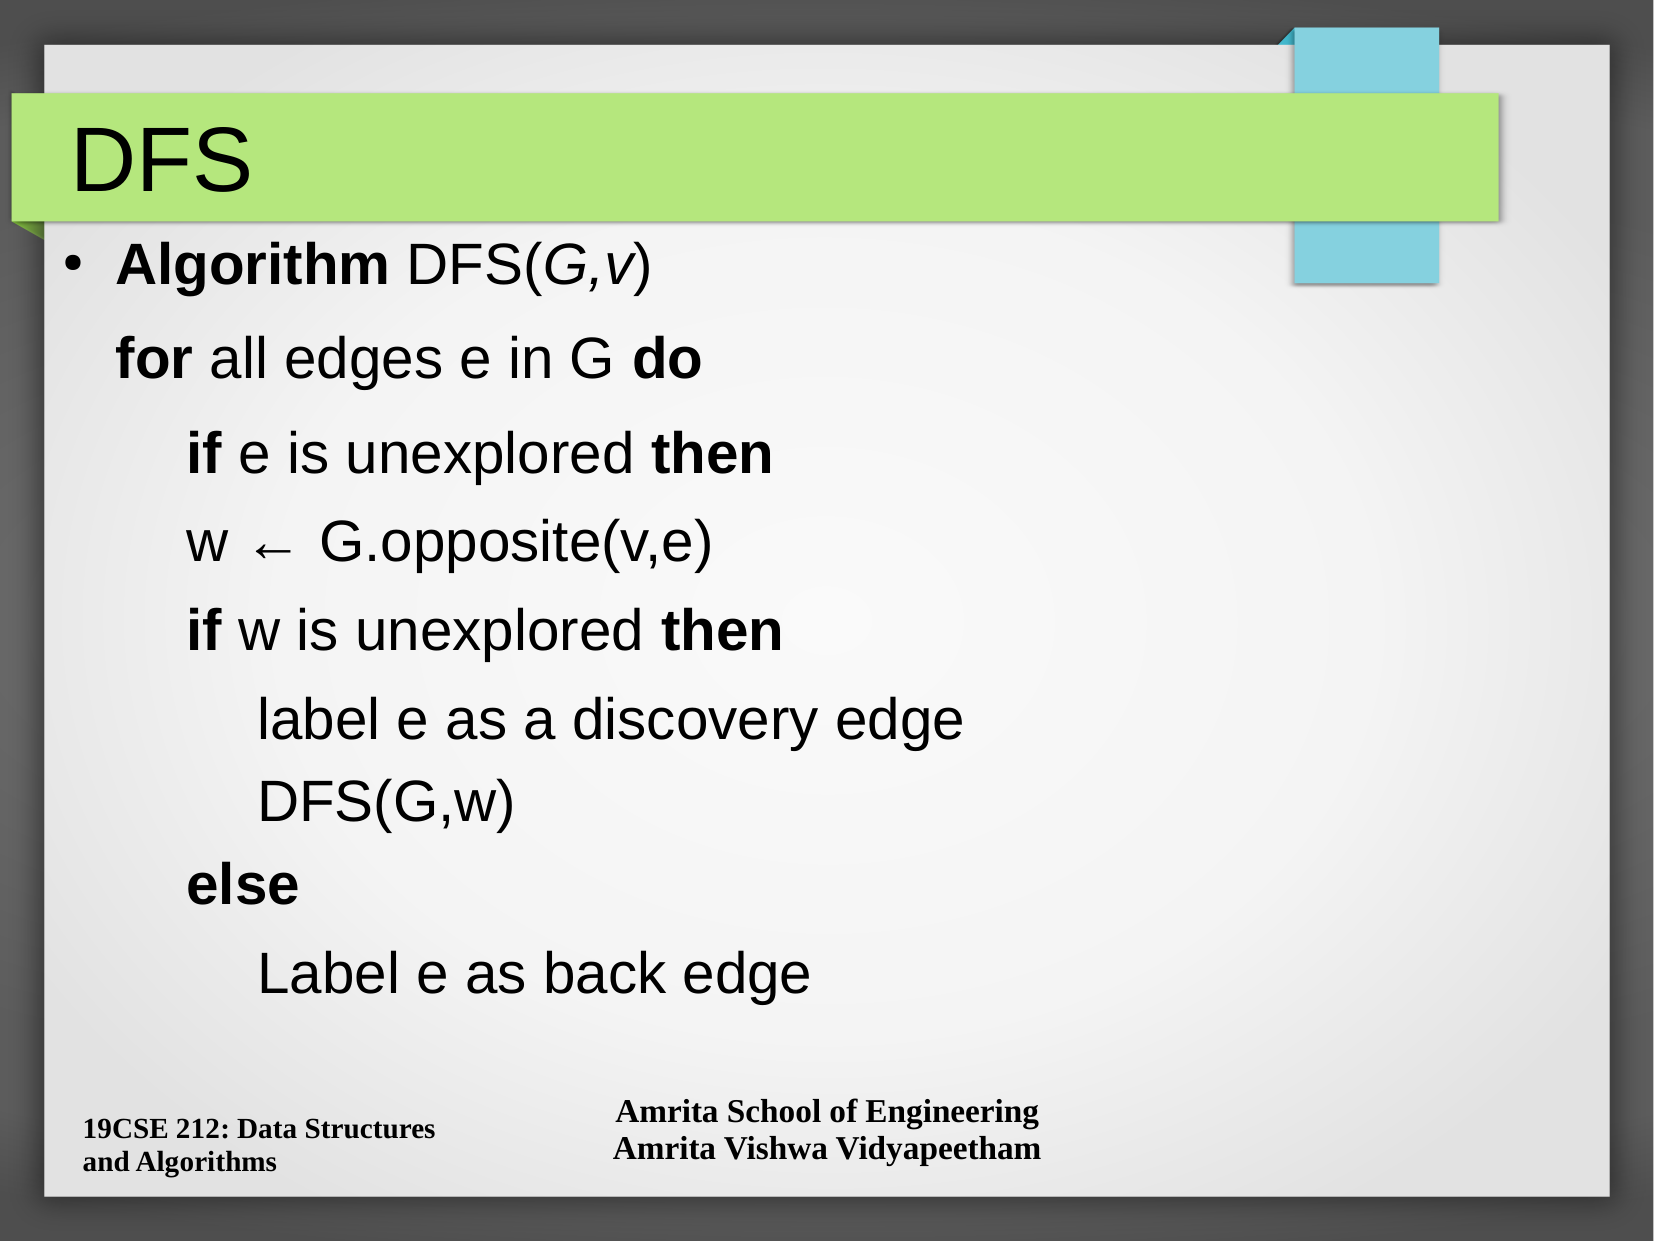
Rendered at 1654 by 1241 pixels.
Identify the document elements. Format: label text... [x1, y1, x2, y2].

list Algorithm DFS(G,v) for all edges e in G do if e is unexplored then w ← G.opposite(v,e) if w is unexplored then label e as a discovery edge DFS(G,w) else Label e as back edge [45, 231, 1591, 1066]
title DFS [70, 106, 1229, 213]
picture [0, 0, 1654, 1241]
